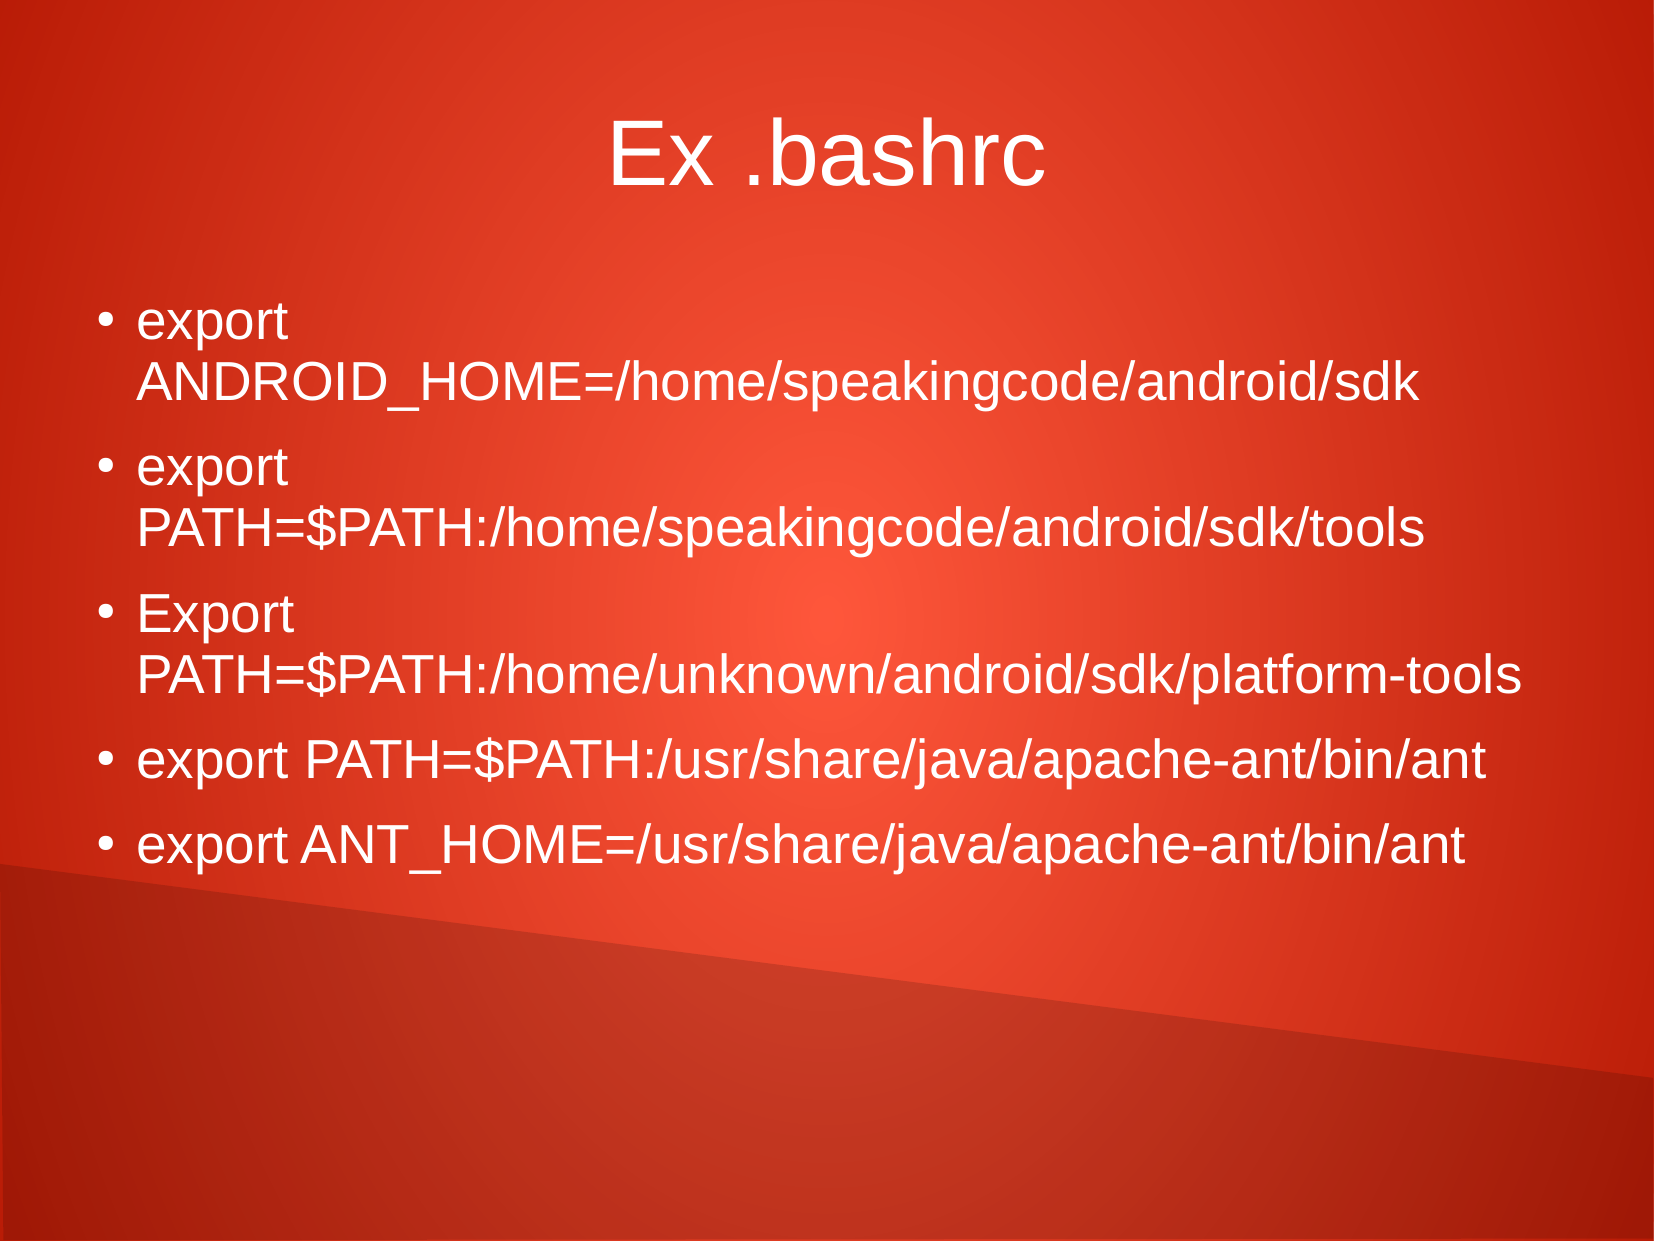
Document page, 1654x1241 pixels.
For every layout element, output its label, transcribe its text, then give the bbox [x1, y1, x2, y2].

list export ANDROID_HOME=/home/speakingcode/android/sdk export PATH=$PATH:/home/speakingcode/android/sdk/tools Export PATH=$PATH:/home/unknown/android/sdk/platform-tools export PATH=$PATH:/usr/share/java/apache-ant/bin/ant export ANT_HOME=/usr/share/java/apache-ant/bin/ant [82, 290, 1571, 1010]
title Ex .bashrc [82, 49, 1571, 257]
